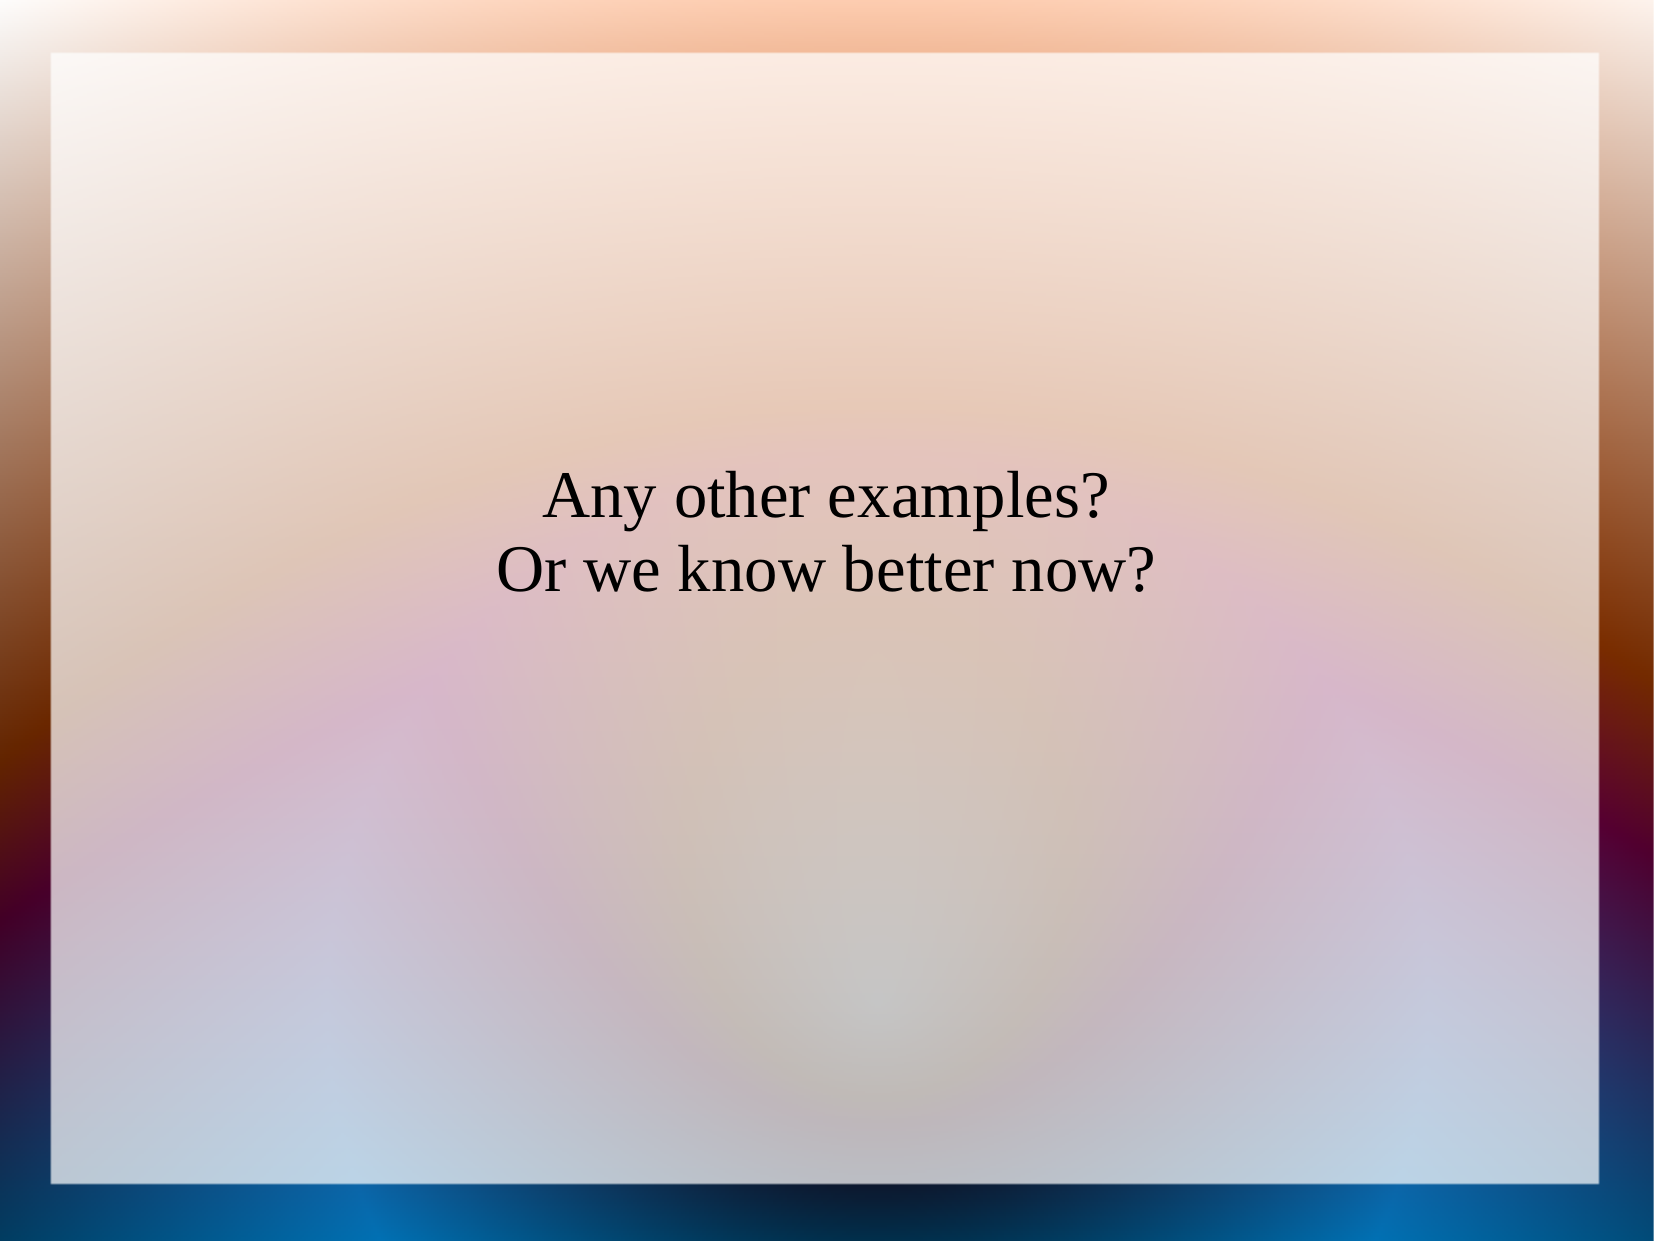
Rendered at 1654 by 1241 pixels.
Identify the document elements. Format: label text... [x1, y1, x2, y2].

subtitle Any other examples? Or we know better now? [82, 55, 1571, 1010]
picture [0, 0, 1654, 1241]
